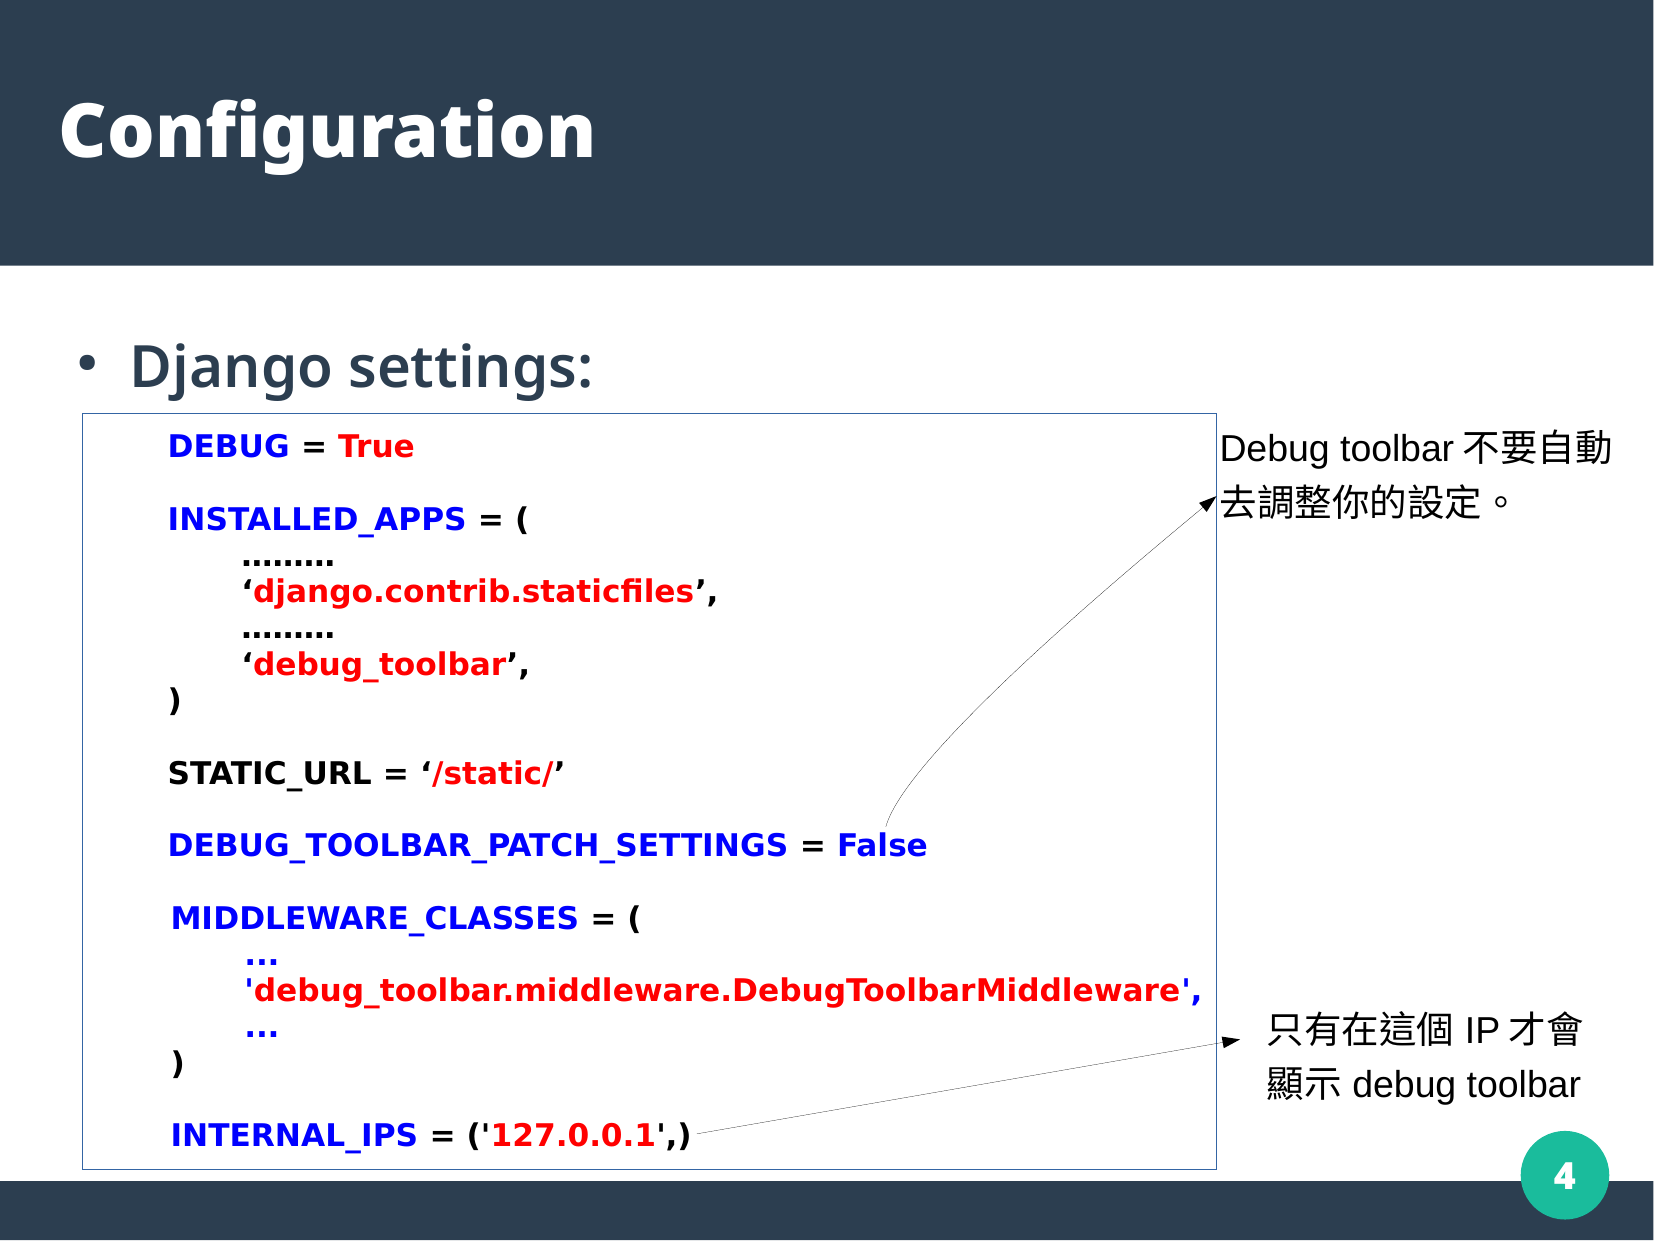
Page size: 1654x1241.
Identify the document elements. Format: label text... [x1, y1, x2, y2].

list Django settings: [1217, 556, 1595, 1152]
text_box 只有在這個IP才會顯示debug toolbar [1251, 992, 1619, 1118]
title Configuration [59, 49, 1595, 207]
text_box Debug toolbar不要自動去調整你的設定。 [1204, 410, 1654, 556]
text_box DEBUG = True INSTALLED_APPS = ( ……… ‘django.contrib.staticfiles’, ……… ‘debug_toolbar’, ) STATIC_URL = ‘/static/’ DEBUG_TOOLBAR_PATCH_SETTINGS = False MIDDLEWARE_CLASSES = ( ... 'debug_toolbar.middleware.DebugToolbarMiddleware', ... ) INTERNAL_IPS = ('127.0.0.1',) [82, 413, 1217, 1170]
list Django settings: [59, 324, 1595, 1152]
